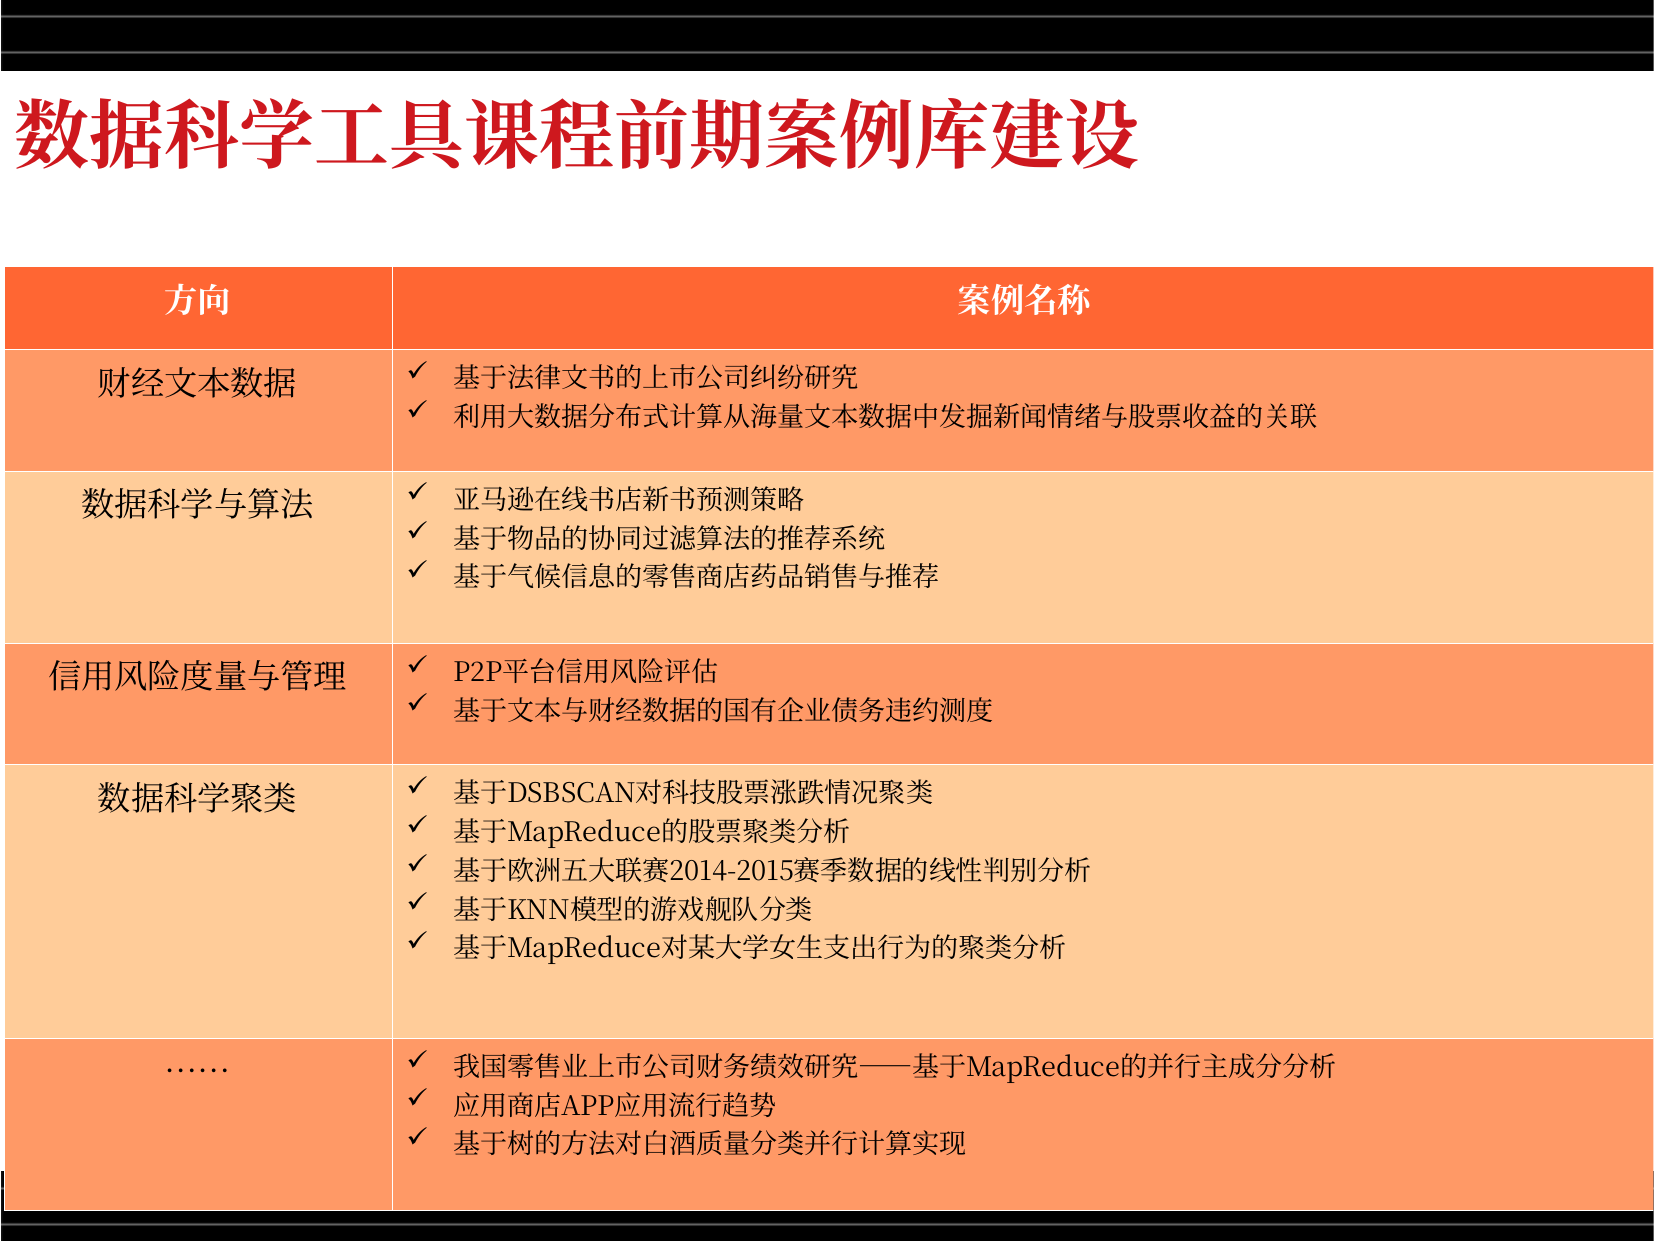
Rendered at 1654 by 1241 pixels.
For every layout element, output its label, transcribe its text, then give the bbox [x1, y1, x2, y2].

table_cell 信用风险度量与管理 [5, 644, 392, 764]
picture [1, 1171, 1654, 1241]
table_cell 基于法律文书的上市公司纠纷研究 利用大数据分布式计算从海量文本数据中发掘新闻情绪与股票收益的关联 [393, 350, 1654, 471]
table_cell …… [5, 1039, 392, 1210]
table_cell 财经文本数据 [5, 350, 392, 471]
table_header 方向 [5, 267, 392, 349]
text_box 数据科学工具课程前期案例库建设 [0, 80, 1288, 186]
table_cell 数据科学与算法 [5, 472, 392, 643]
table_cell 数据科学聚类 [5, 765, 392, 1038]
table_cell 基于DSBSCAN对科技股票涨跌情况聚类 基于MapReduce的股票聚类分析 基于欧洲五大联赛2014-2015赛季数据的线性判别分析 基于KNN模型的游戏舰队分类 基于MapReduce对某大学女生支出行为的聚类分析 [393, 765, 1654, 1038]
table_header 案例名称 [393, 267, 1654, 349]
table_cell 亚马逊在线书店新书预测策略 基于物品的协同过滤算法的推荐系统 基于气候信息的零售商店药品销售与推荐 [393, 472, 1654, 643]
table_cell 我国零售业上市公司财务绩效研究——基于MapReduce的并行主成分分析 应用商店APP应用流行趋势 基于树的方法对白酒质量分类并行计算实现 [393, 1039, 1654, 1210]
table_cell P2P平台信用风险评估 基于文本与财经数据的国有企业债务违约测度 [393, 644, 1654, 764]
picture [1, 0, 1654, 71]
